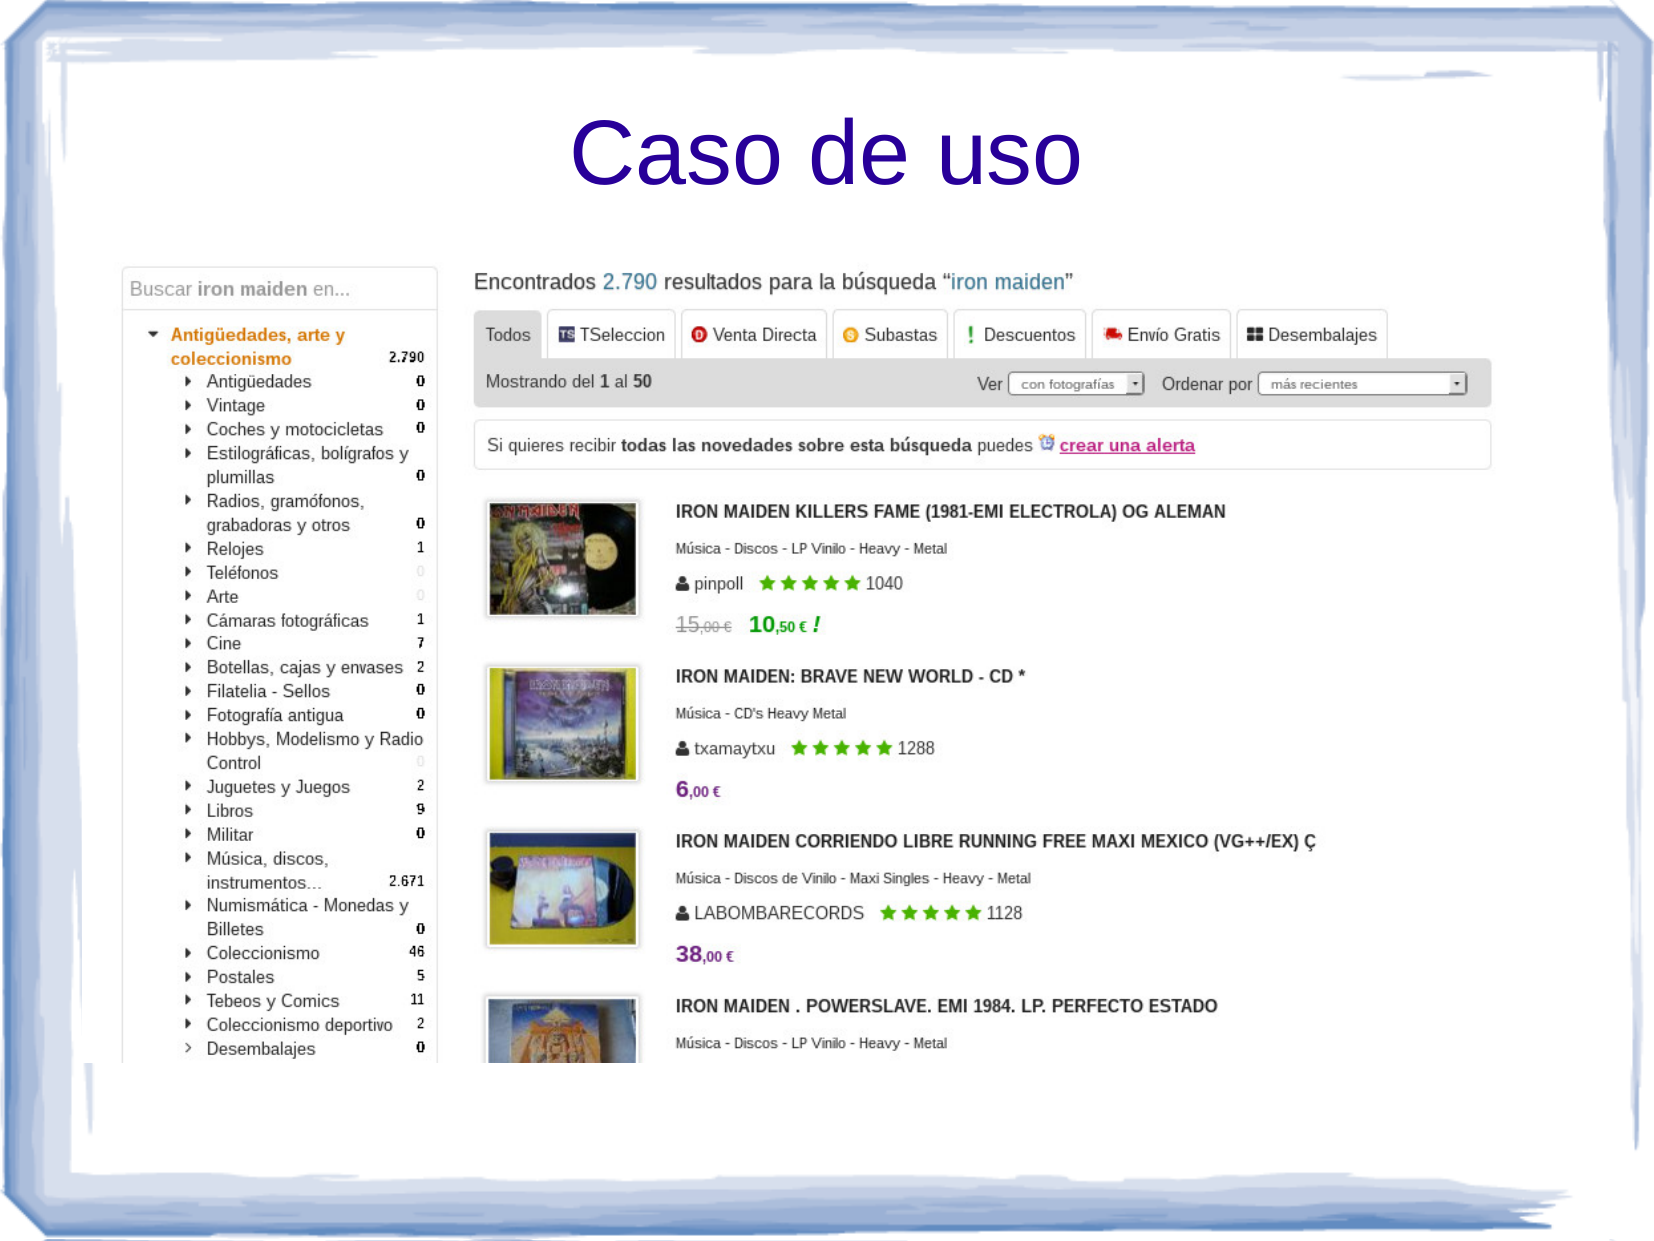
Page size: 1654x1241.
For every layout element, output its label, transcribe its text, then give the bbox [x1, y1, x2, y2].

title Caso de uso [82, 49, 1571, 252]
picture [0, 0, 1654, 1241]
